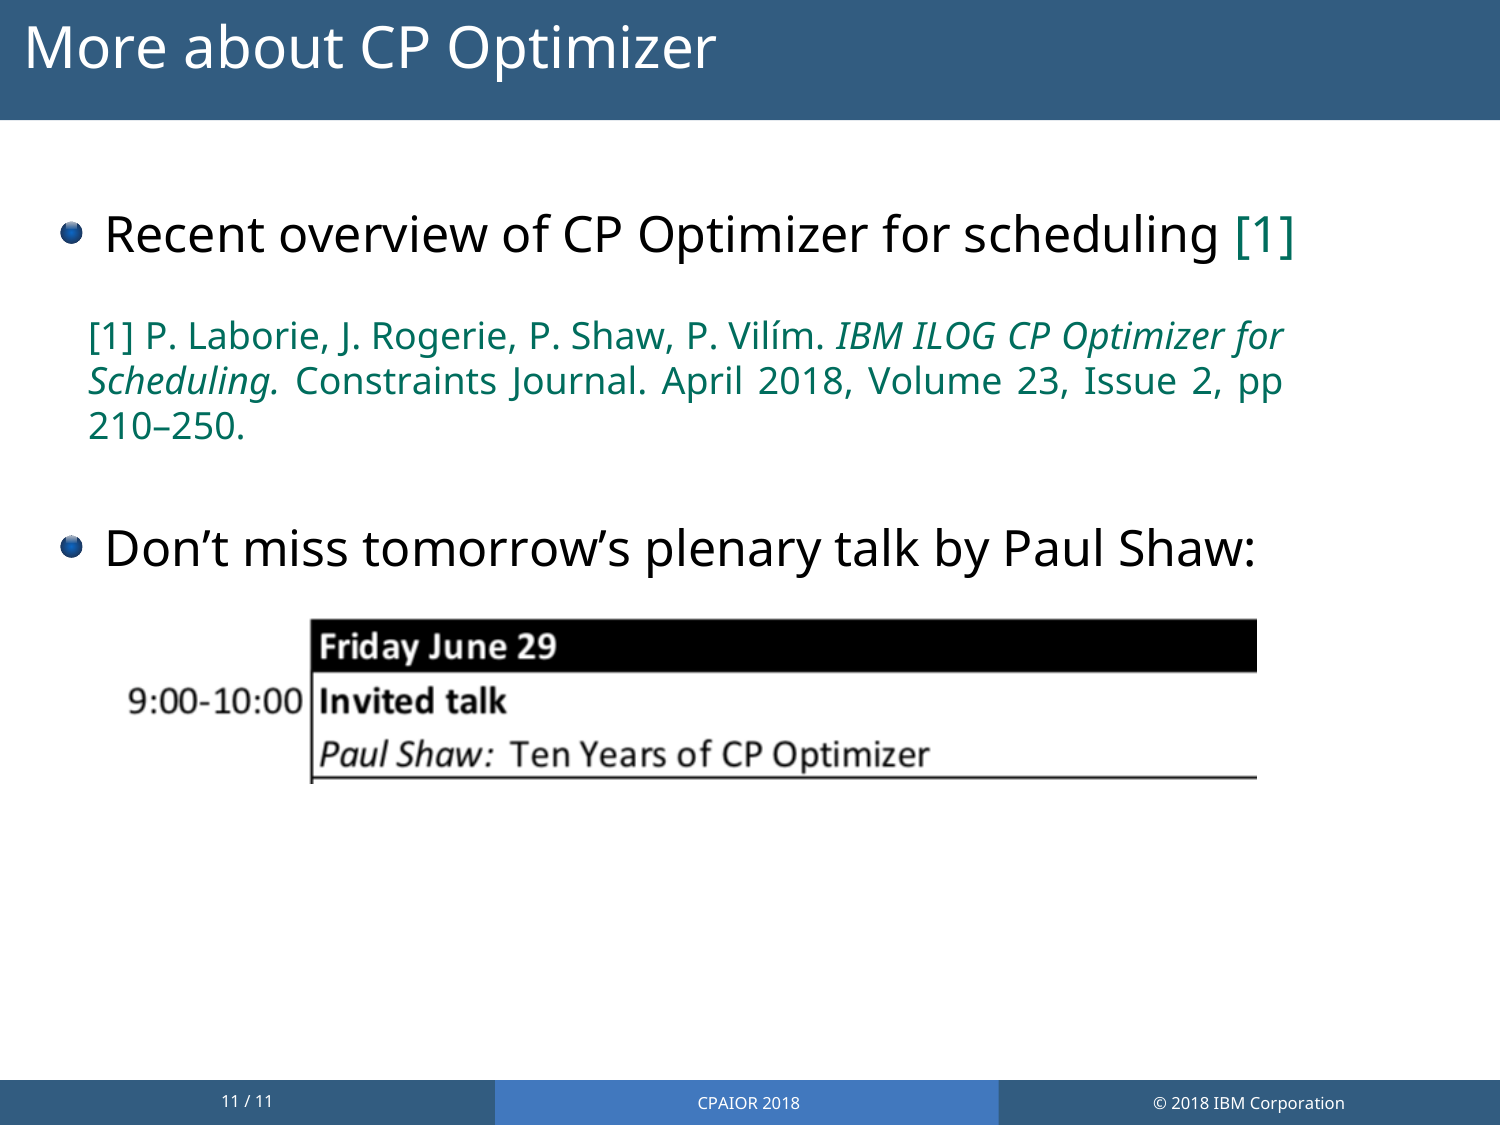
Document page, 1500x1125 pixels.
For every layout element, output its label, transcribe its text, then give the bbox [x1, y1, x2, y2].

list Recent overview of CP Optimizer for scheduling [1] Don’t miss tomorrow’s plenary talk by Paul Shaw: [45, 195, 1441, 1066]
picture [101, 612, 1257, 785]
title More about CP Optimizer [0, 0, 1500, 121]
text_box [1] P. Laborie, J. Rogerie, P. Shaw, P. Vilím. IBM ILOG CP Optimizer for Scheduling. Constraints Journal. April 2018, Volume 23, Issue 2, pp 210–250. [73, 304, 1326, 472]
